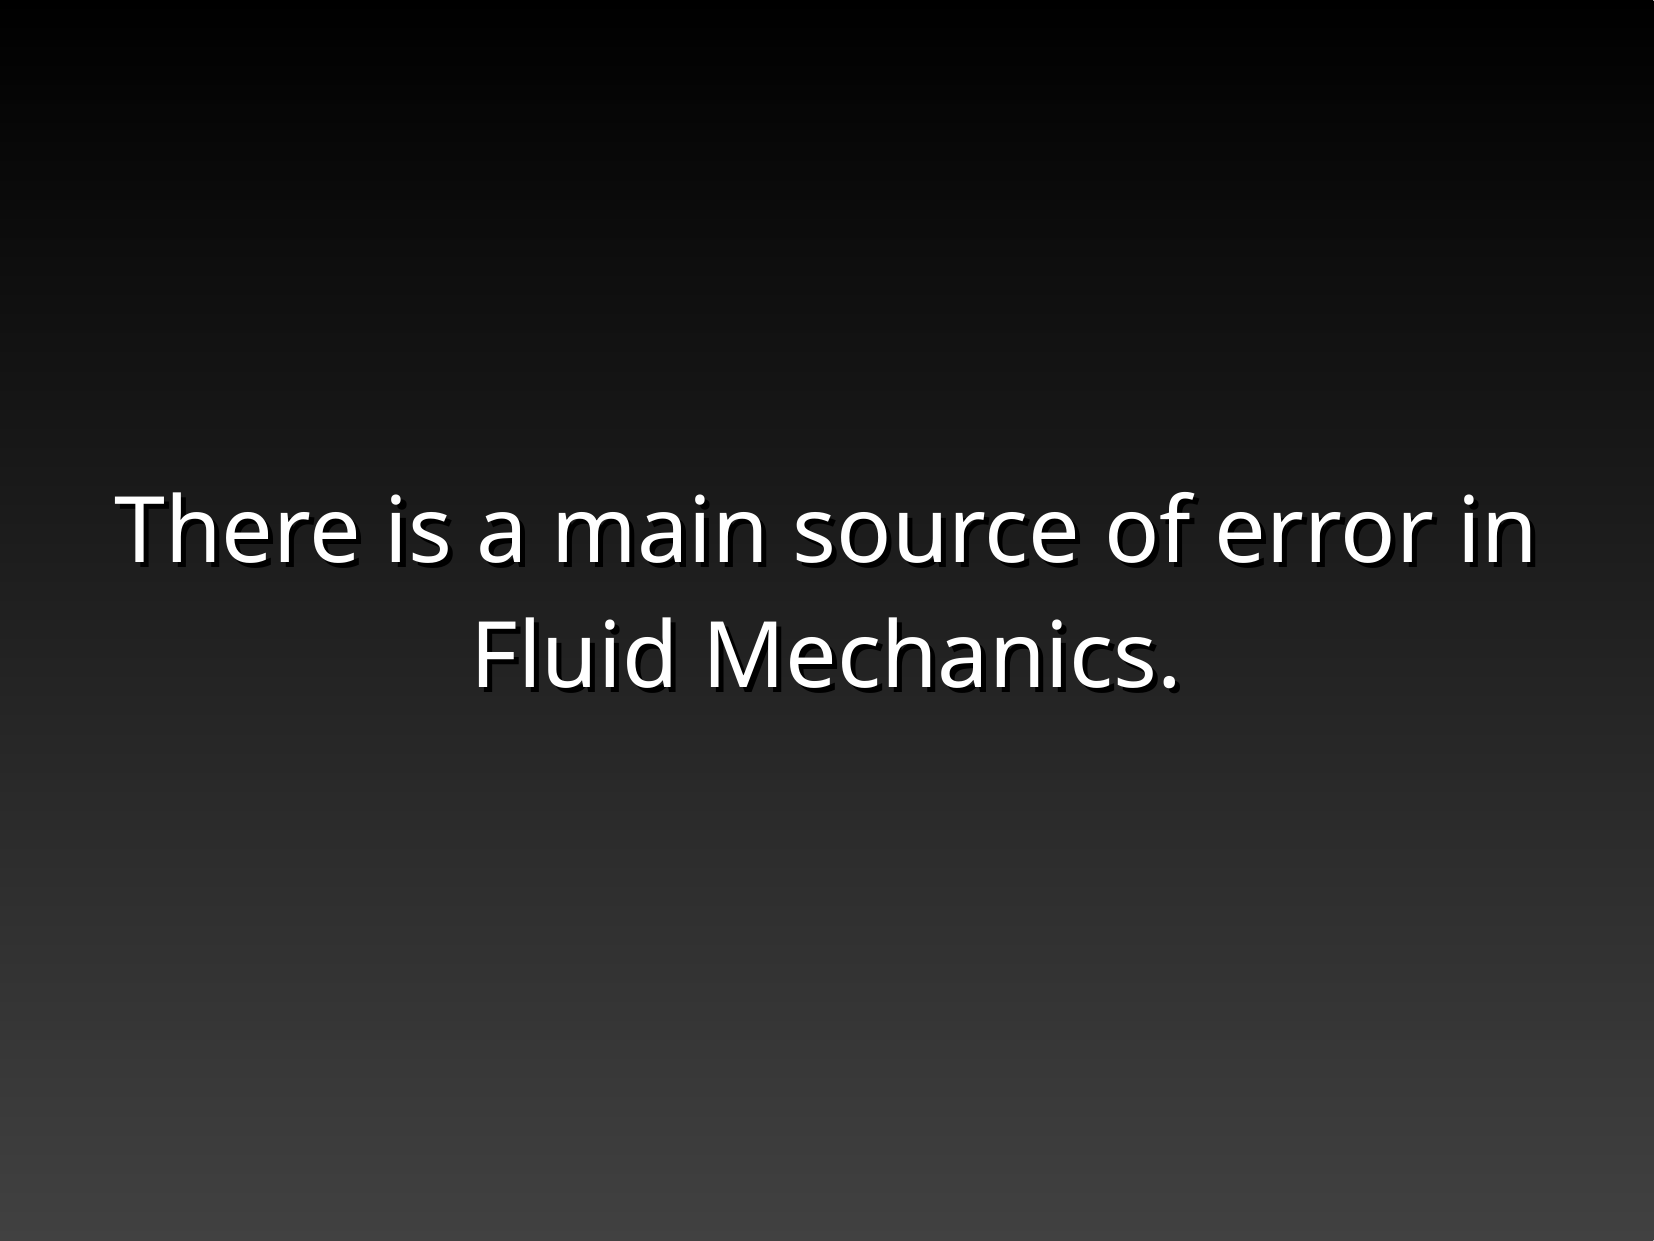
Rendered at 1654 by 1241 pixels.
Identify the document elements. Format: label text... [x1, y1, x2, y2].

title There is a main source of error in Fluid Mechanics. [82, 482, 1571, 698]
